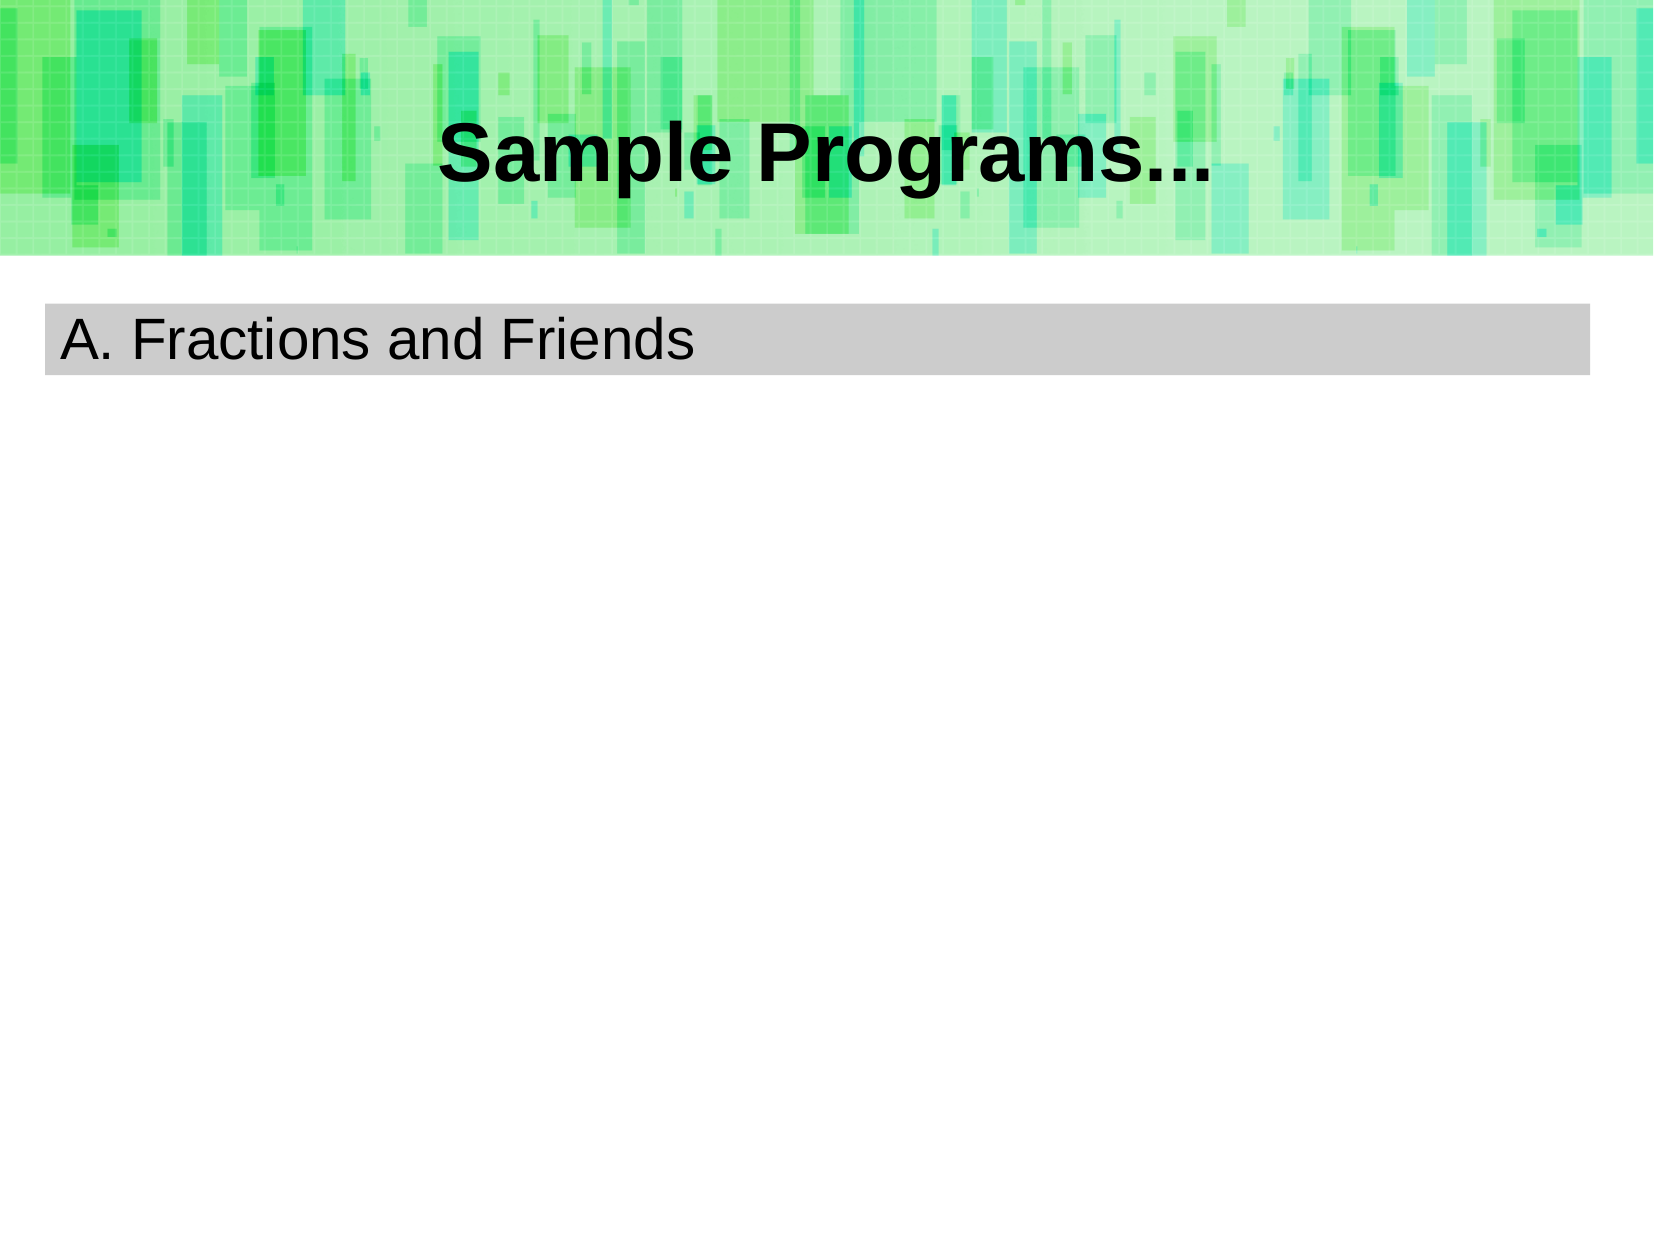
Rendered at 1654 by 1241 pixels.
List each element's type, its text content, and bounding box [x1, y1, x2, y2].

title Sample Programs... [82, 49, 1571, 257]
picture [0, 0, 1654, 1241]
text_box A. Fractions and Friends [45, 303, 1591, 376]
